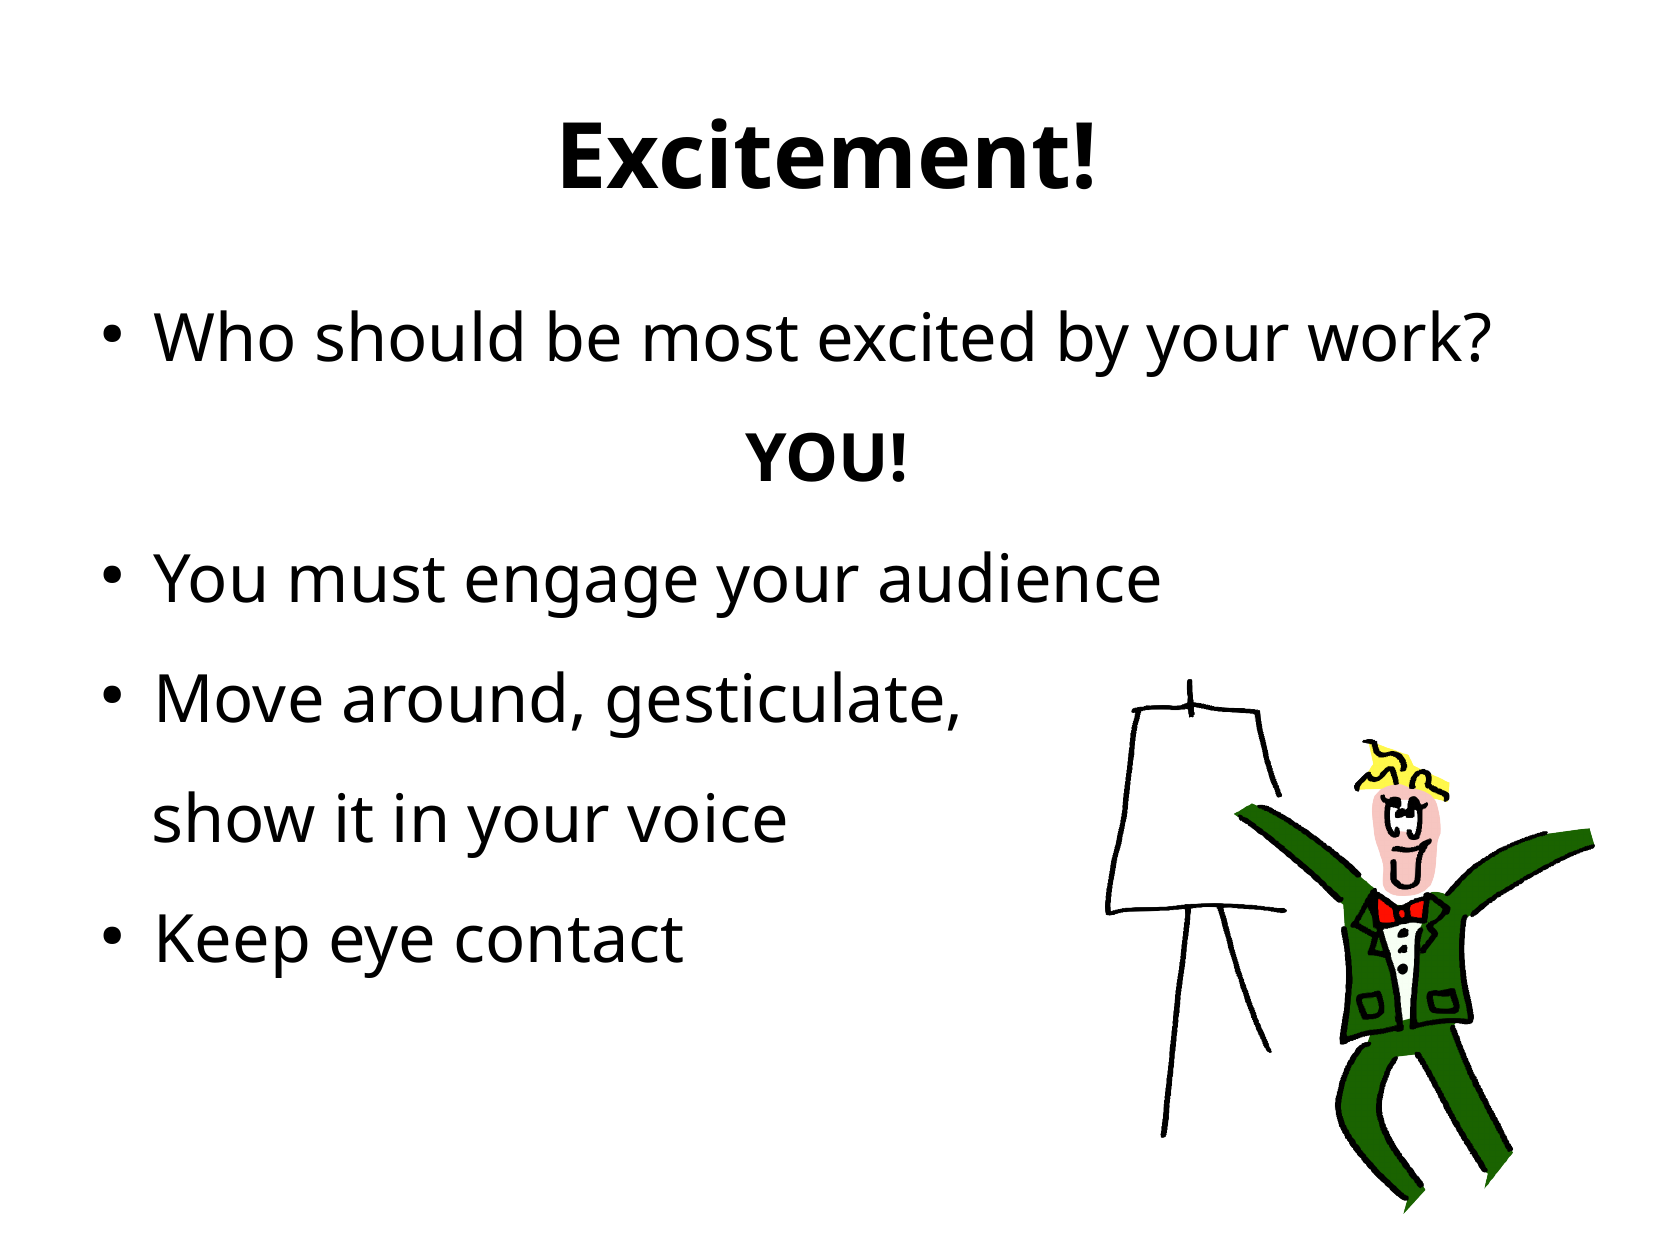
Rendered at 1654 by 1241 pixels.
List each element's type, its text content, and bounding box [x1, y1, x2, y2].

picture [1105, 679, 1595, 1215]
list Who should be most excited by your work? YOU! You must engage your audience Move around, gesticulate, show it in your voice Keep eye contact [82, 290, 1571, 1109]
title Excitement! [82, 56, 1571, 250]
